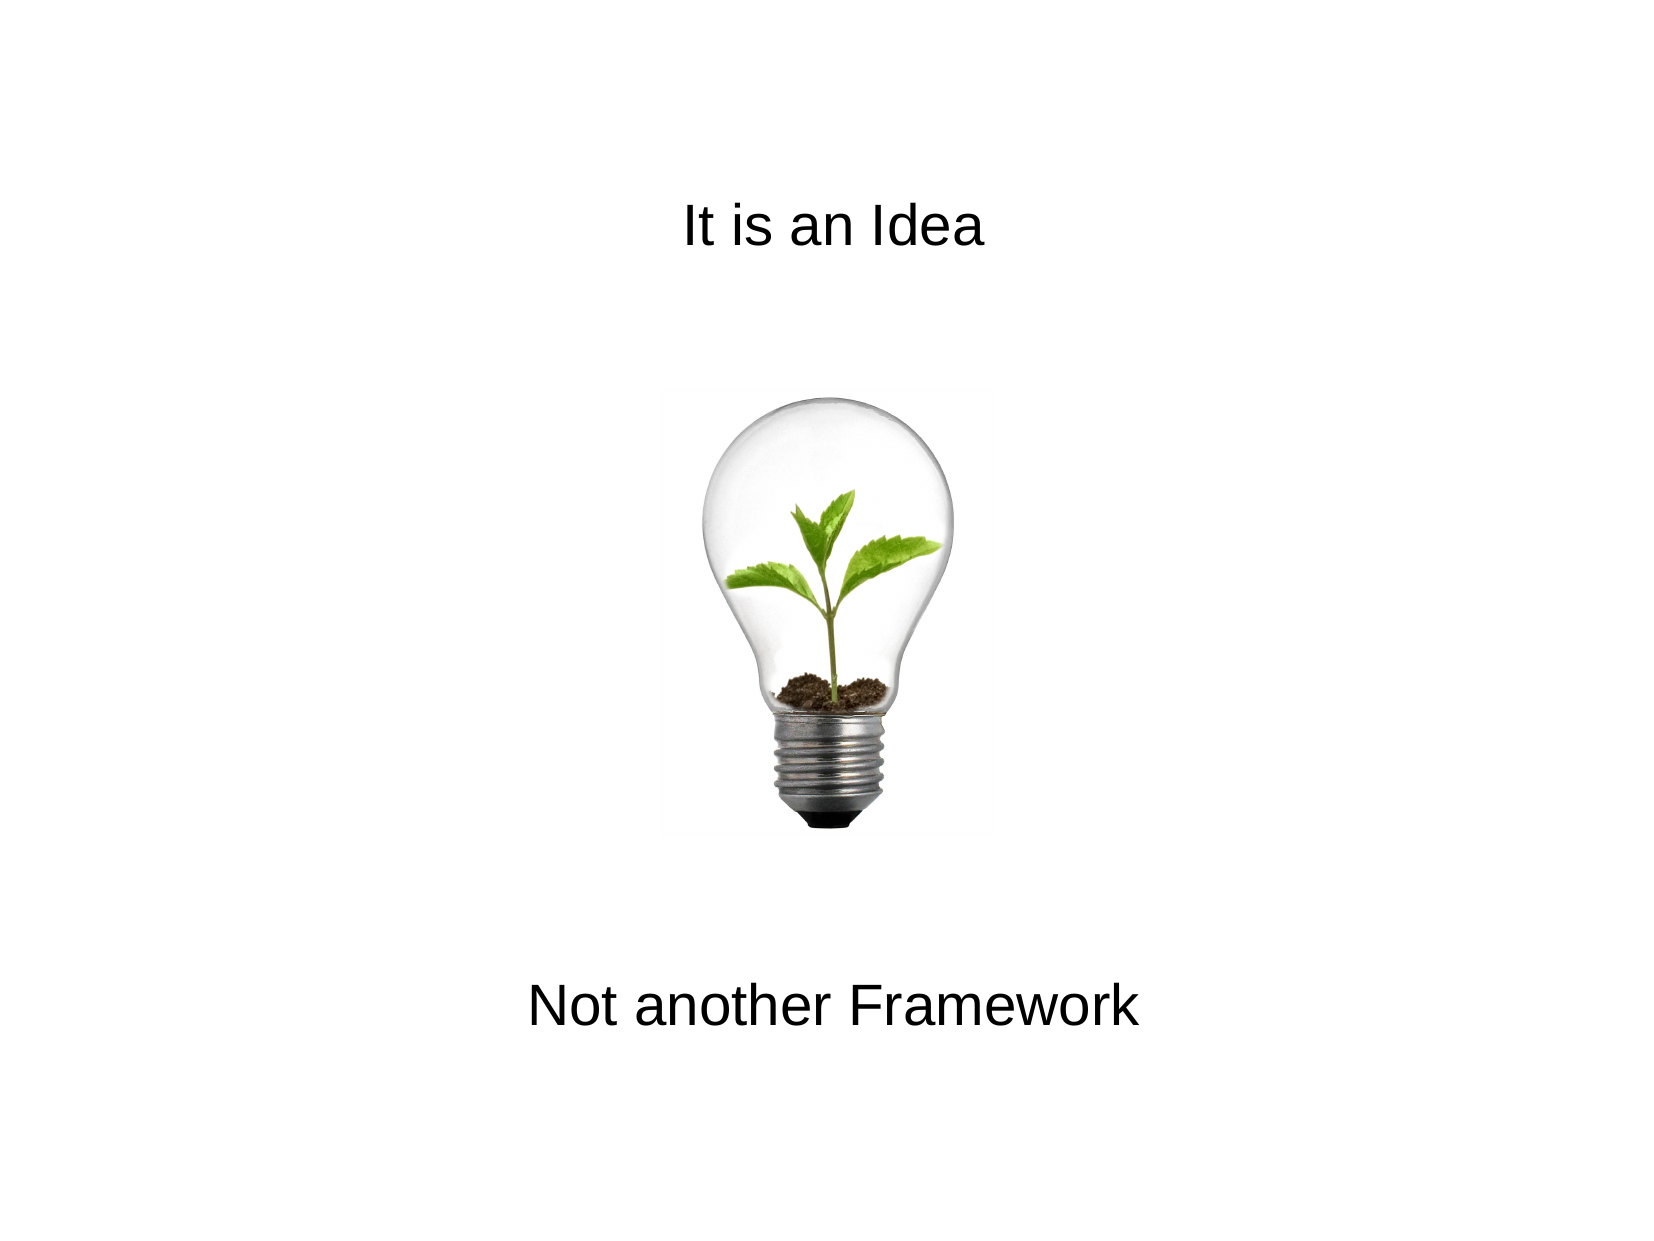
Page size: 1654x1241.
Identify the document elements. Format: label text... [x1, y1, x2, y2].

subtitle It is an Idea Not another Framework [90, 135, 1579, 1095]
picture [660, 389, 995, 837]
